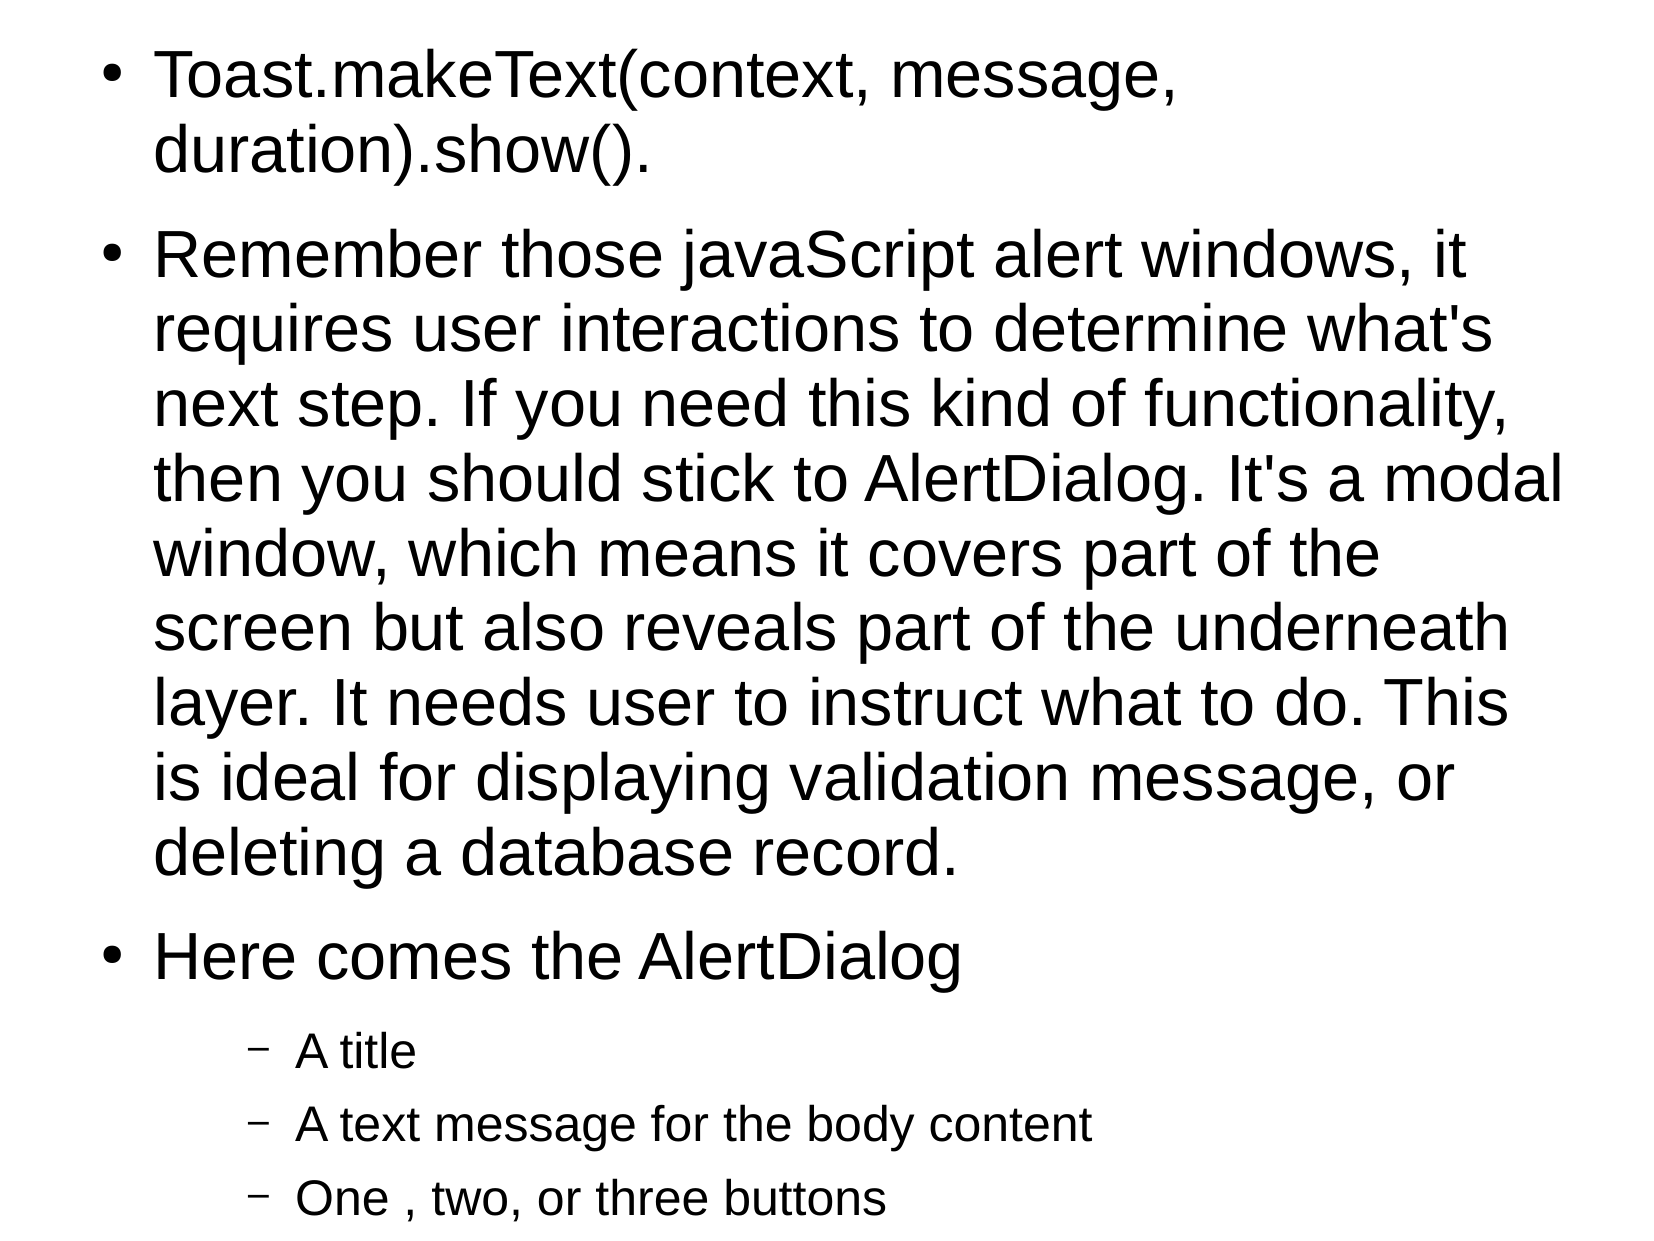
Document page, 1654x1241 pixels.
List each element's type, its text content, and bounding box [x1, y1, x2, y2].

list Toast.makeText(context, message, duration).show(). Remember those javaScript alert windows, it requires user interactions to determine what's next step. If you need this kind of functionality, then you should stick to AlertDialog. It's a modal window, which means it covers part of the screen but also reveals part of the underneath layer. It needs user to instruct what to do. This is ideal for displaying validation message, or deleting a database record. Here comes the AlertDialog A title A text message for the body content One , two, or three buttons [82, 37, 1571, 1241]
